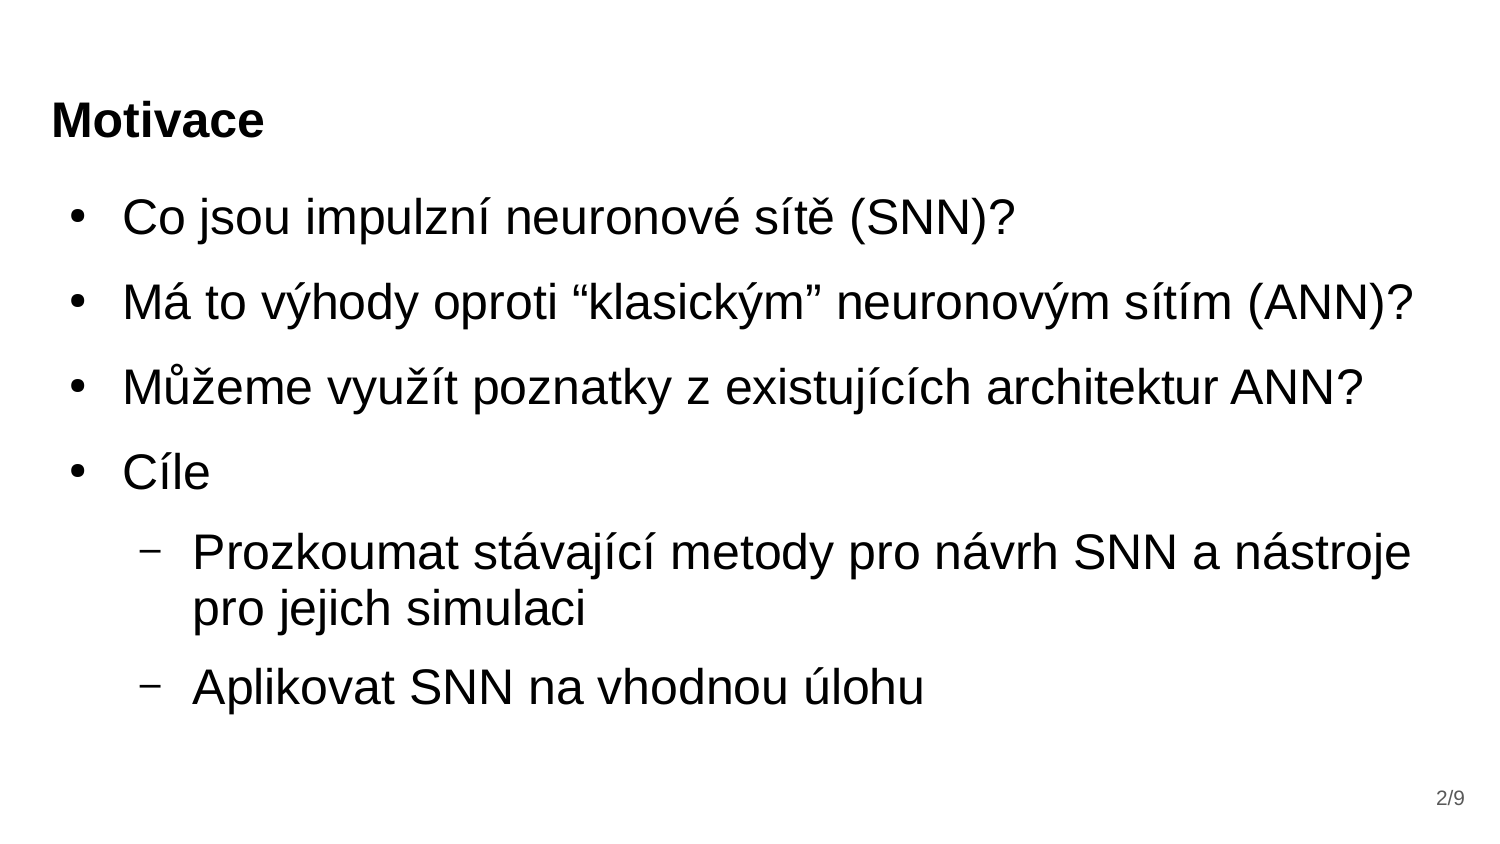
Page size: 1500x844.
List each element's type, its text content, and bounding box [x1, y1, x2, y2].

title Motivace [51, 49, 1449, 189]
list Co jsou impulzní neuronové sítě (SNN)? Má to výhody oproti “klasickým” neuronovým sítím (ANN)? Můžeme využít poznatky z existujících architektur ANN? Cíle Prozkoumat stávající metody pro návrh SNN a nástroje pro jejich simulaci Aplikovat SNN na vhodnou úlohu [51, 189, 1449, 801]
